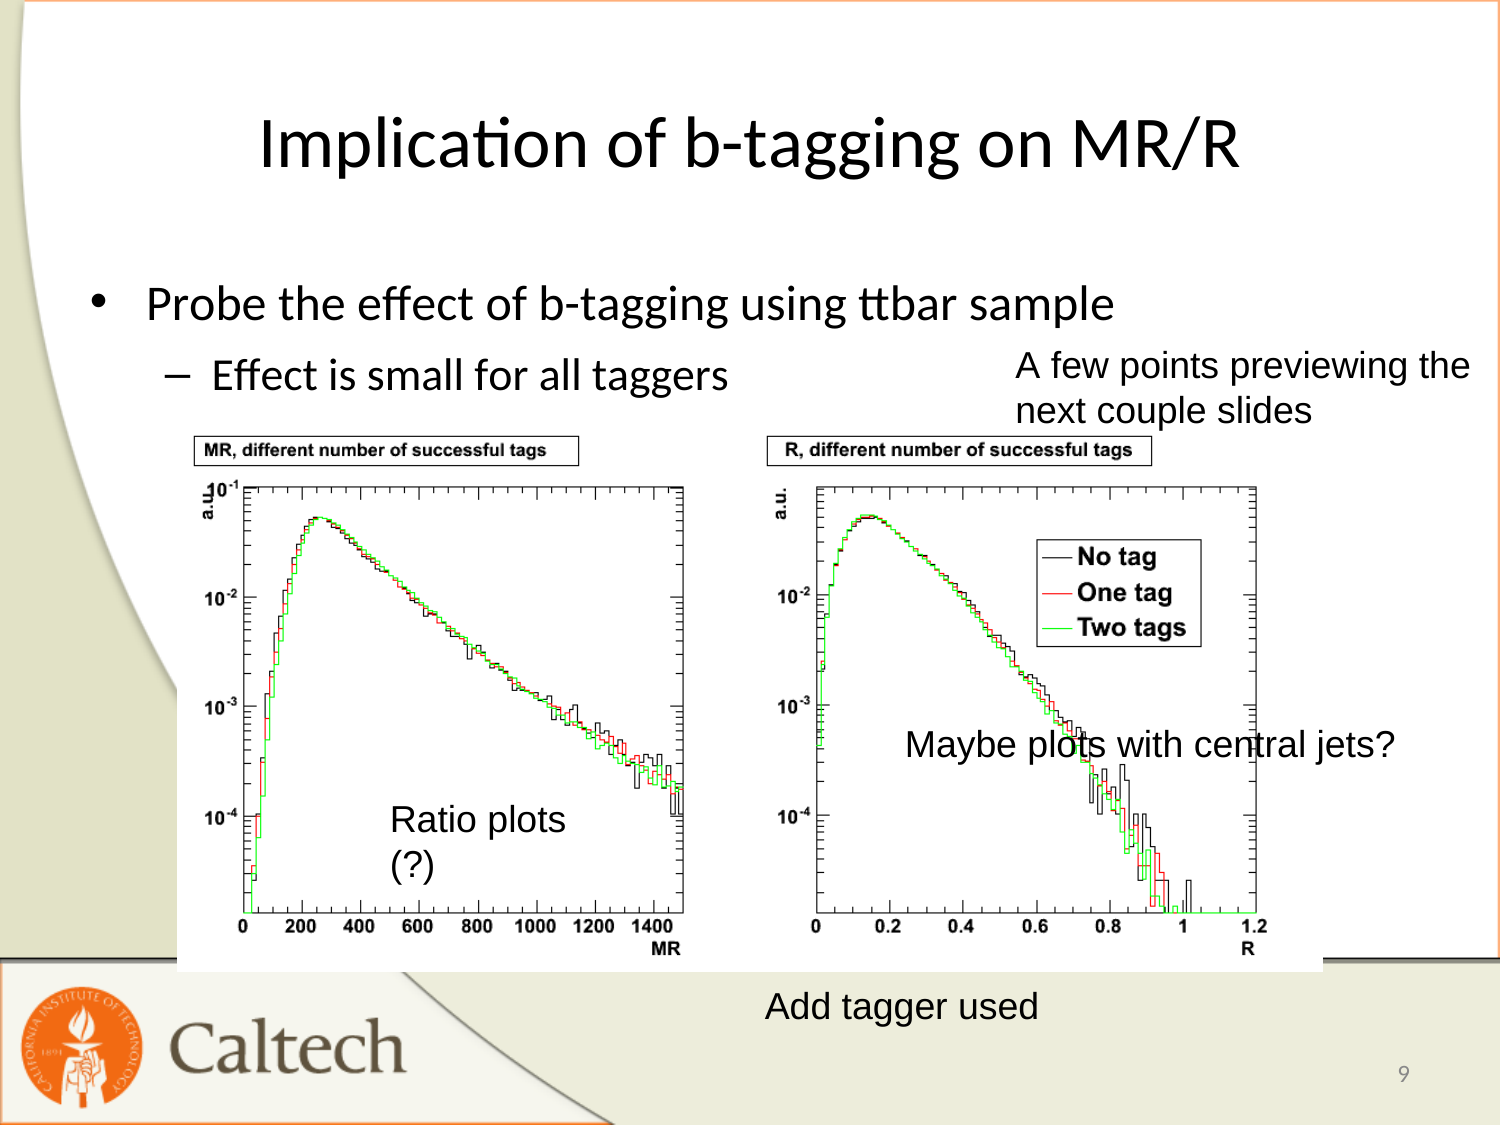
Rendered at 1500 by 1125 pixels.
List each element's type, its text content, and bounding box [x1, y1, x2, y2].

title Implication of b-tagging on MR/R [75, 20, 1426, 257]
picture [0, 0, 1500, 1125]
list Probe the effect of b-tagging using ttbar sample Effect is small for all taggers [75, 262, 1426, 1006]
text_box Add tagger used [749, 975, 1056, 1035]
text_box Maybe plots with central jets? [889, 712, 1410, 773]
text_box A few points previewing the next couple slides [1000, 333, 1489, 439]
text_box Ratio plots (?) [375, 787, 601, 893]
